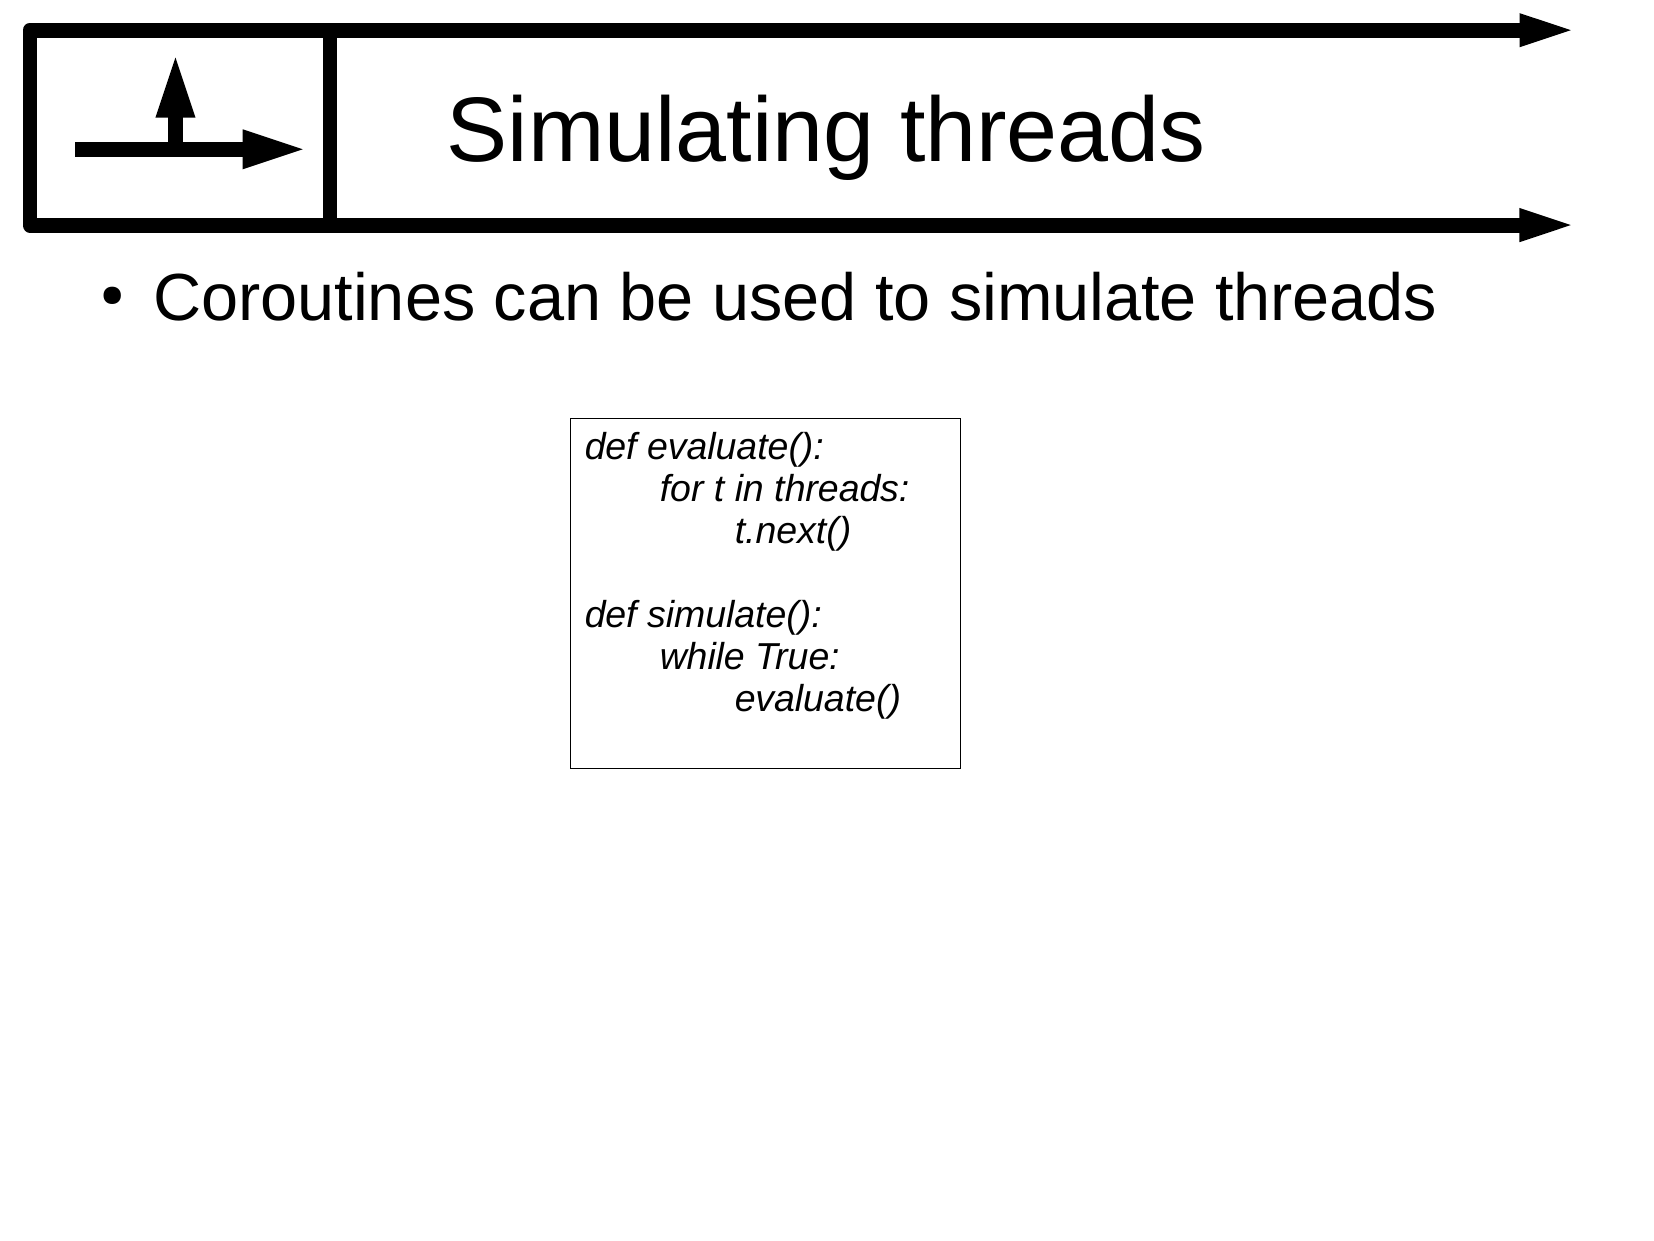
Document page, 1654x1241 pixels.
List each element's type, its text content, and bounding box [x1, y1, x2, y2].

title Simulating threads [82, 38, 323, 218]
text_box def evaluate(): for t in threads: t.next() def simulate(): while True: evaluate() [570, 418, 961, 768]
list Coroutines can be used to simulate threads [82, 260, 1546, 391]
title Simulating threads [337, 31, 1571, 224]
